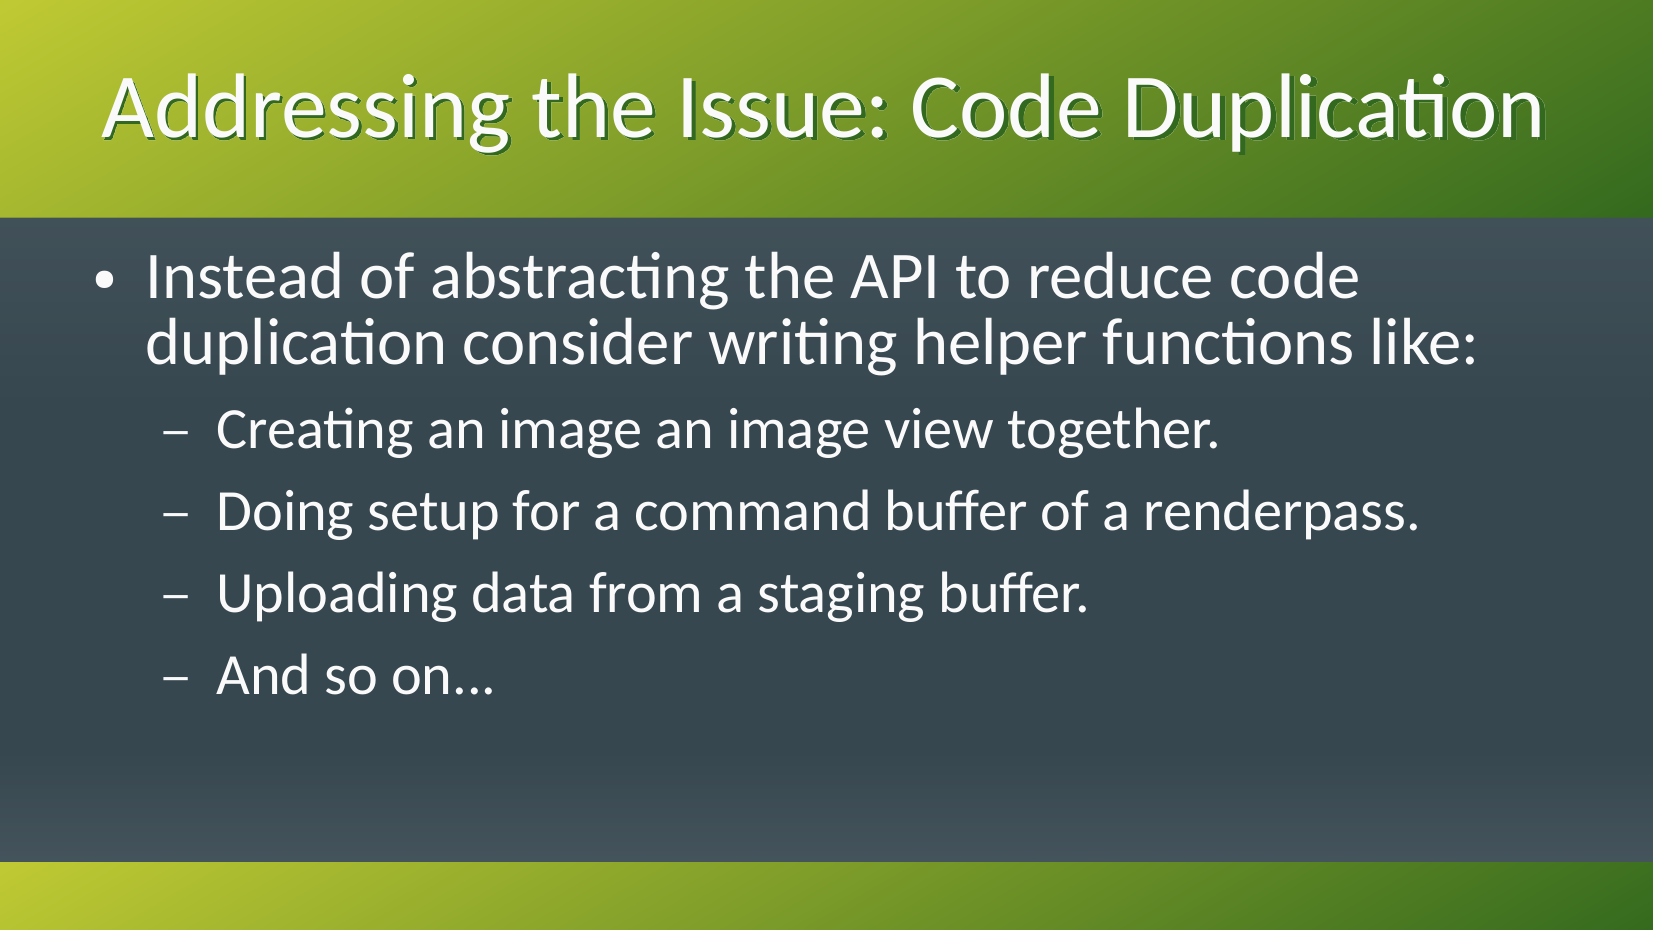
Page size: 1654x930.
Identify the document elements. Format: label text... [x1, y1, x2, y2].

title Addressing the Issue: Code Duplication [74, 37, 1575, 193]
list Instead of abstracting the API to reduce code duplication consider writing helper functions like: Creating an image an image view together. Doing setup for a command buffer of a renderpass. Uploading data from a staging buffer. And so on... [74, 248, 1575, 825]
